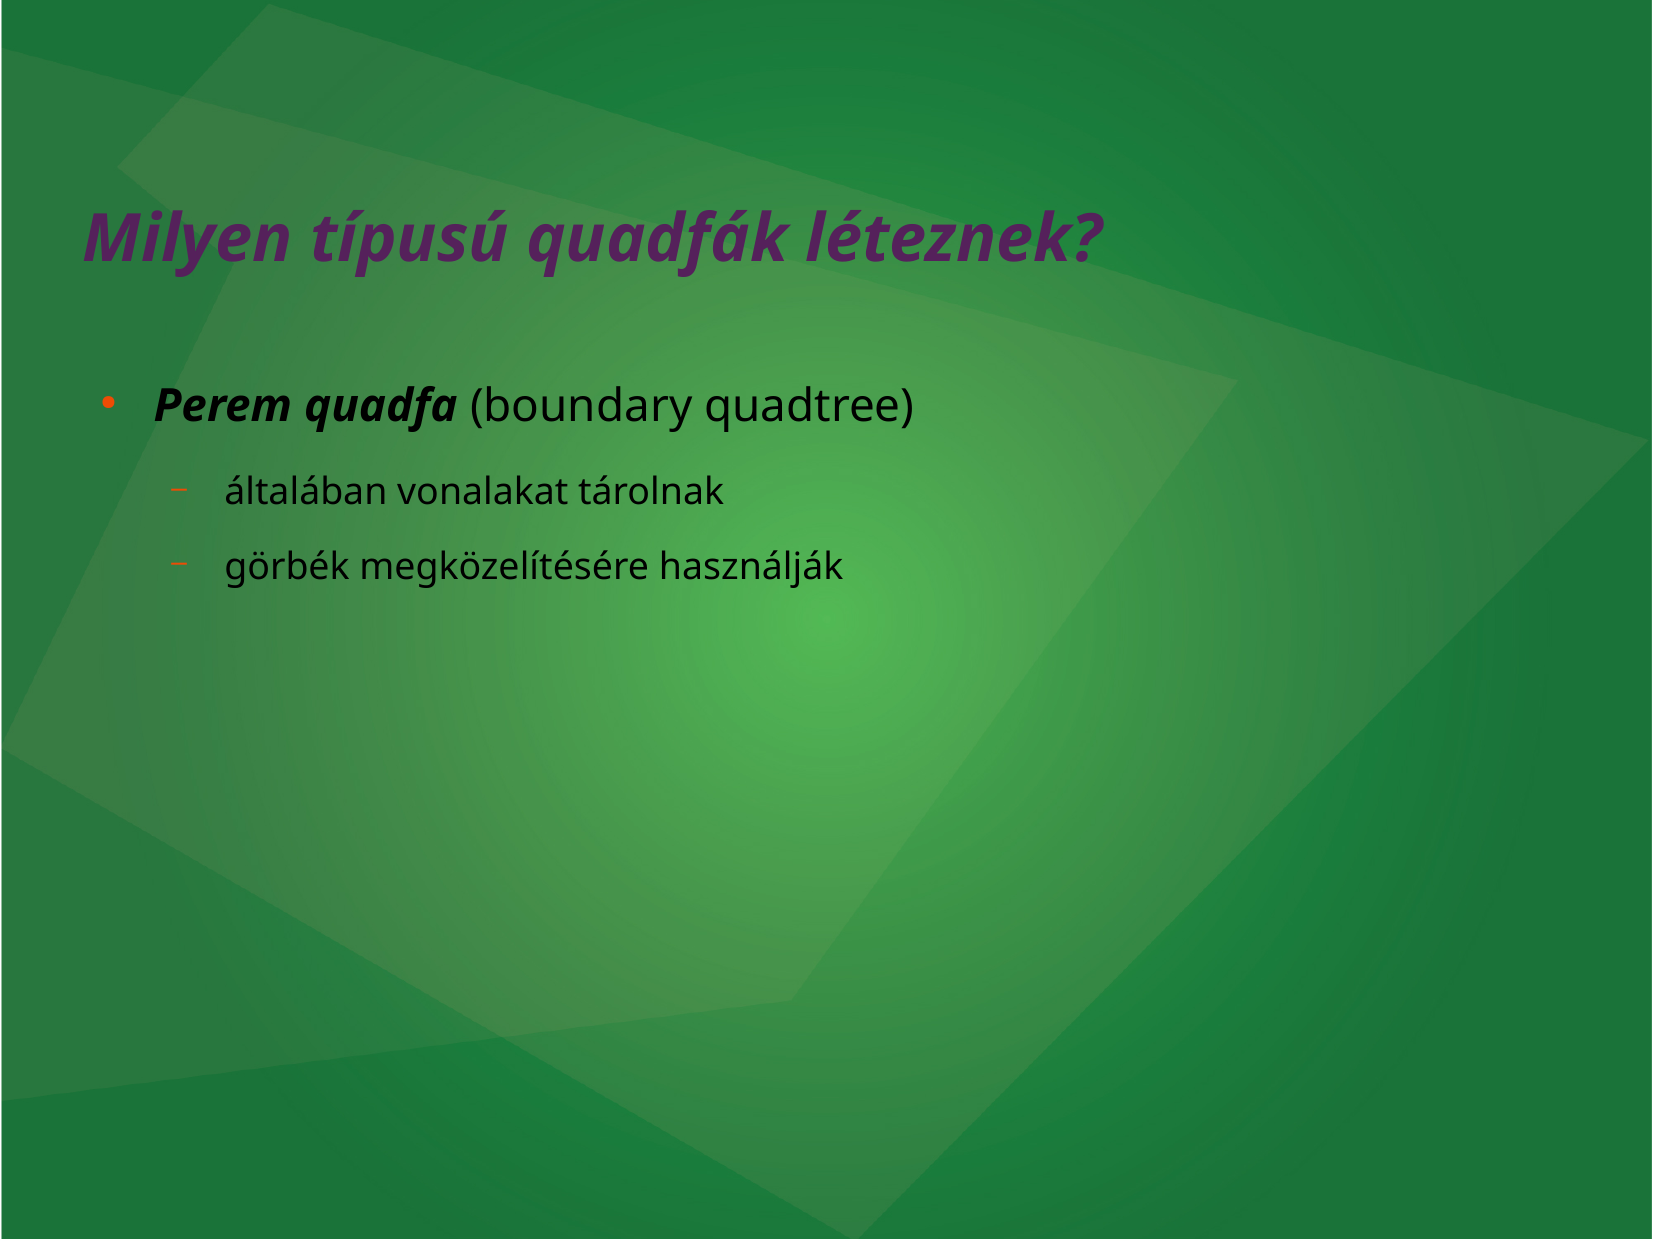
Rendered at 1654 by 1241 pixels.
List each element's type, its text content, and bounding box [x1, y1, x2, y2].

title Milyen típusú quadfák léteznek? [82, 132, 1571, 340]
list Perem quadfa (boundary quadtree) általában vonalakat tárolnak görbék megközelítésére használják [82, 372, 1571, 1093]
picture [0, 0, 1652, 1241]
